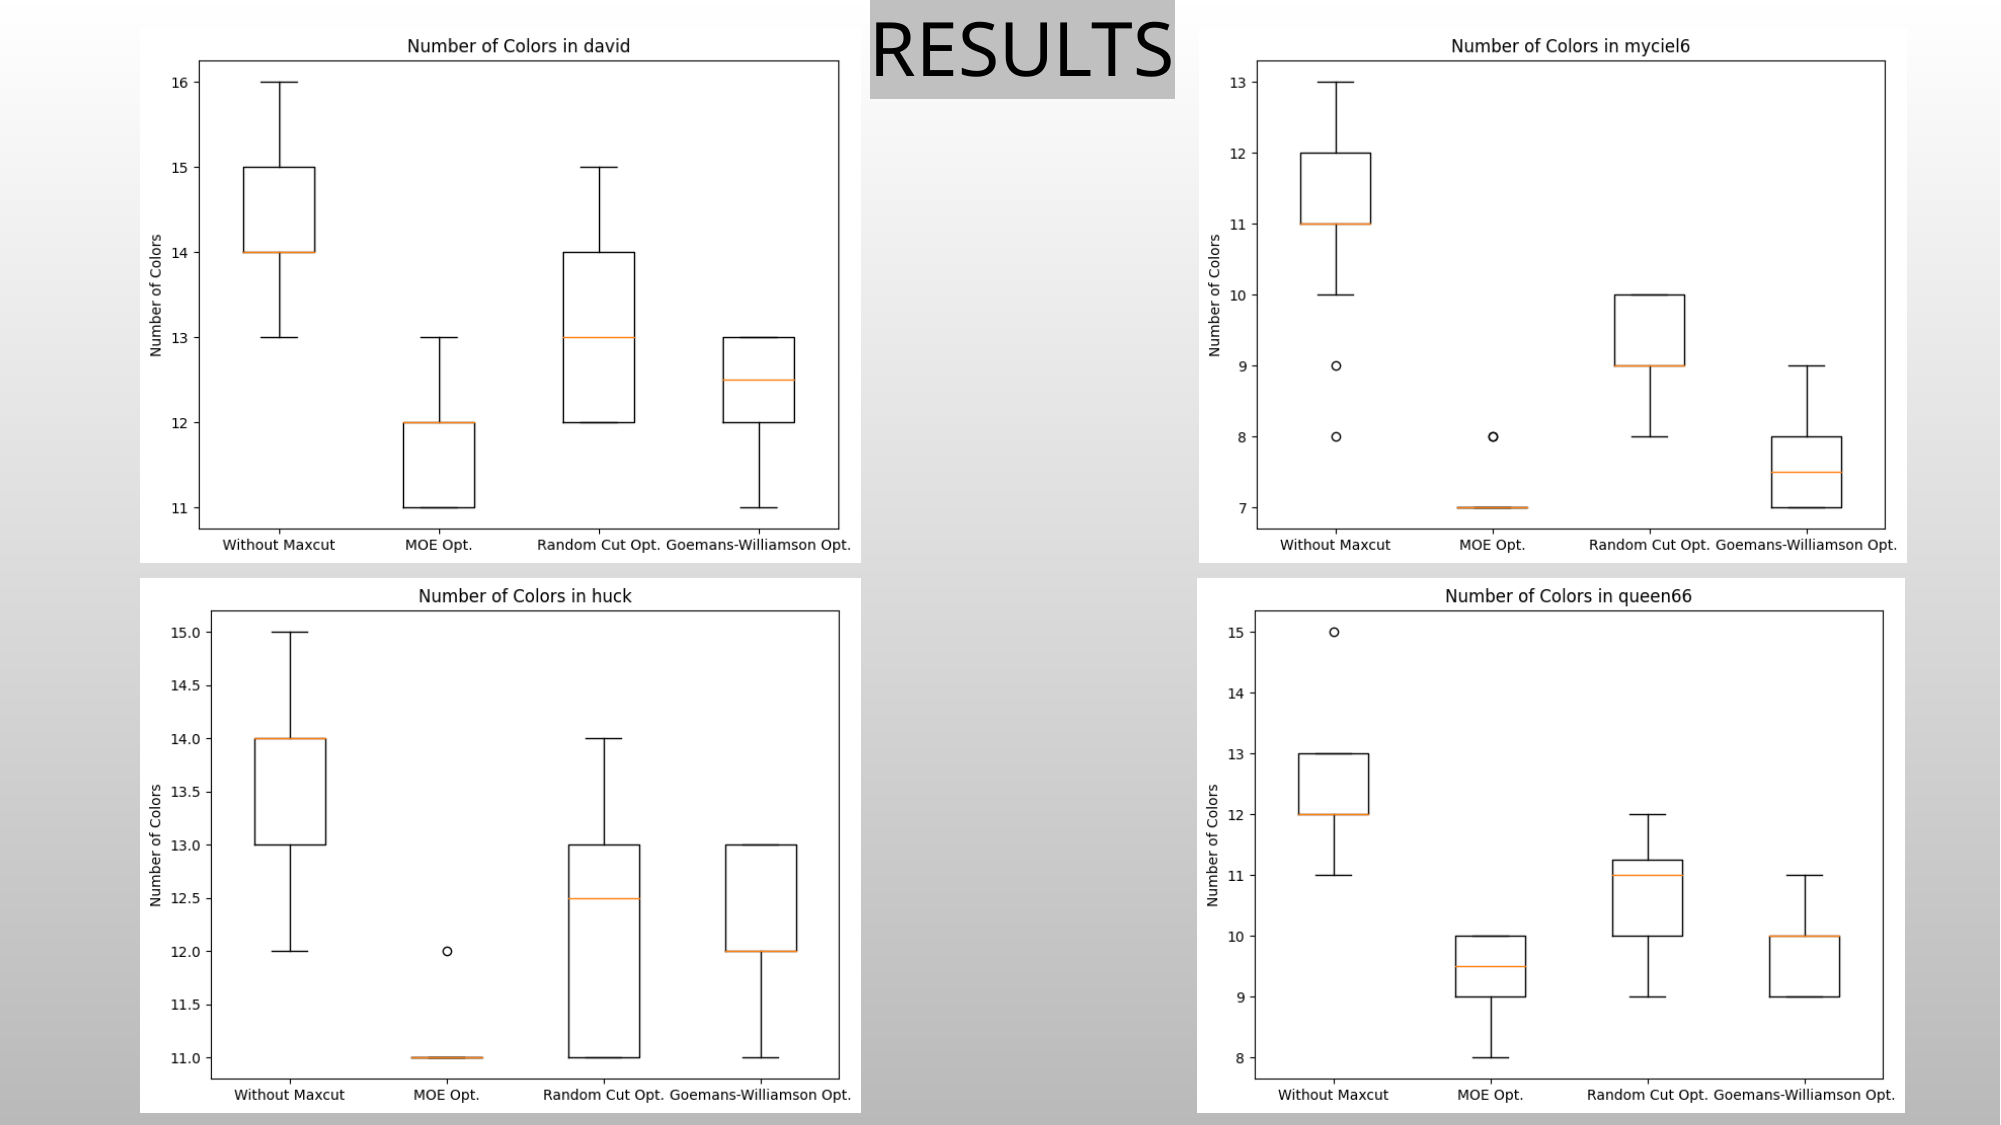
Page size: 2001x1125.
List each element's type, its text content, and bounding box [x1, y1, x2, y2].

picture [140, 28, 861, 563]
picture [140, 578, 861, 1113]
picture [1199, 28, 1907, 563]
picture [1197, 578, 1905, 1113]
title RESULTS [140, 0, 1905, 101]
